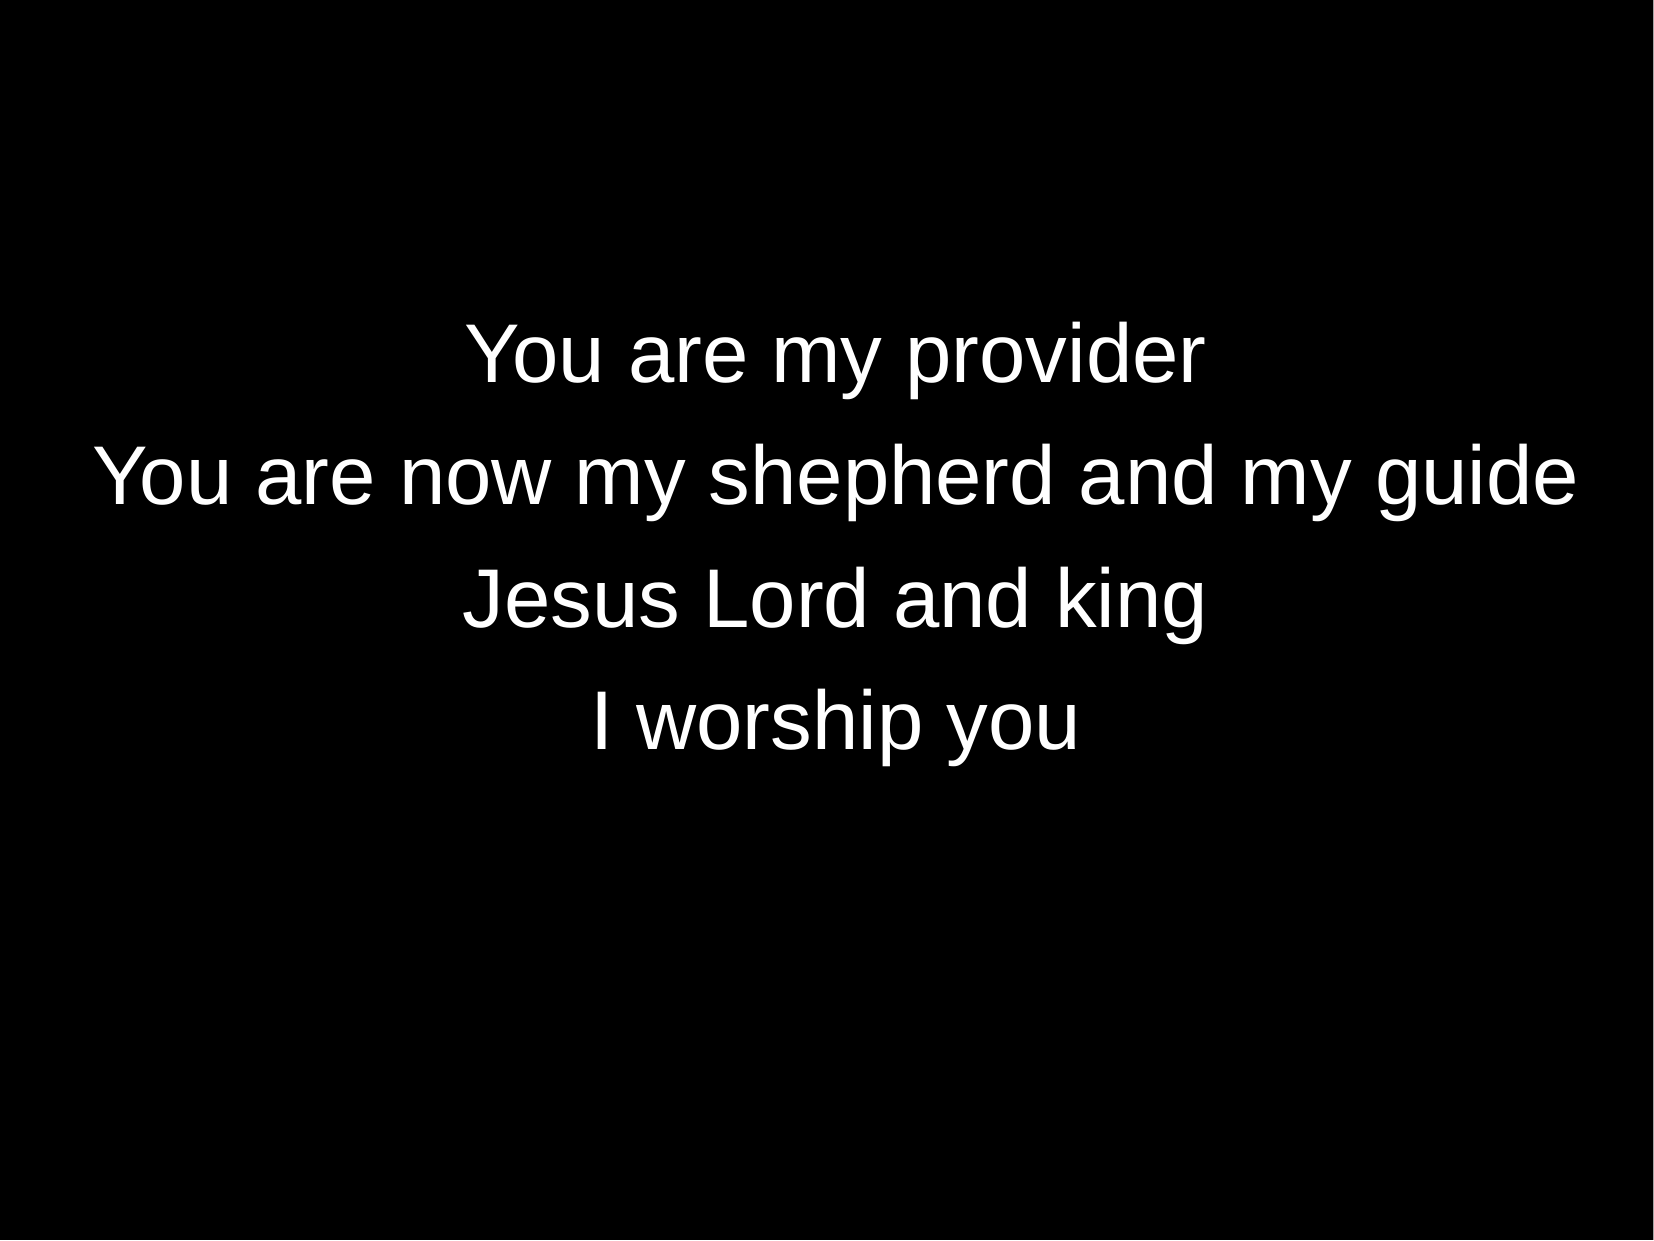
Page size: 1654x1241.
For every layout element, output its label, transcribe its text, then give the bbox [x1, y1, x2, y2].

list You are my provider You are now my shepherd and my guide Jesus Lord and king I worship you [0, 307, 1654, 1027]
